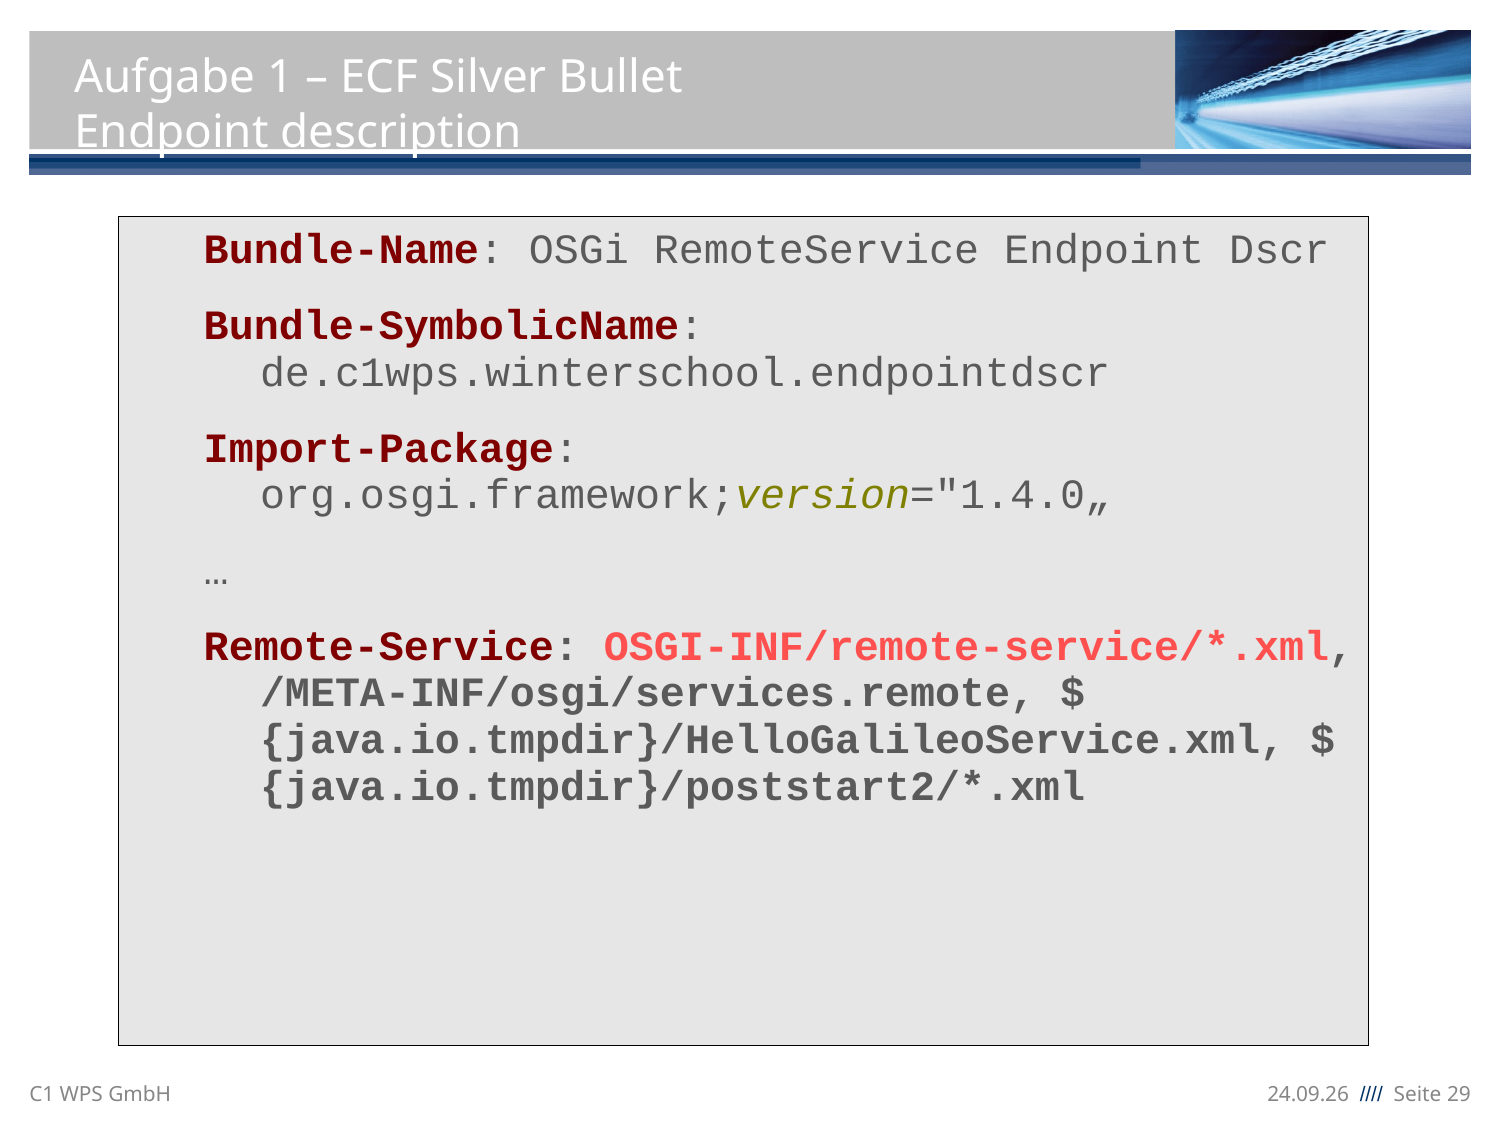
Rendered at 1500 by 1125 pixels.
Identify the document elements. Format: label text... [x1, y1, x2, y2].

title Aufgabe 1 – ECF Silver Bullet Endpoint description [29, 31, 1176, 150]
list Bundle-Name: OSGi RemoteService Endpoint Dscr Bundle-SymbolicName: de.c1wps.winterschool.endpointdscr Import-Package: org.osgi.framework;version="1.4.0„ … Remote-Service: OSGI-INF/remote-service/*.xml, /META-INF/osgi/services.remote, ${java.io.tmpdir}/HelloGalileoService.xml, ${java.io.tmpdir}/poststart2/*.xml !!! OSGI-INF/remote-service/*.xml is default !!! [118, 216, 1369, 1046]
picture [29, 154, 1471, 175]
picture [1175, 30, 1471, 149]
